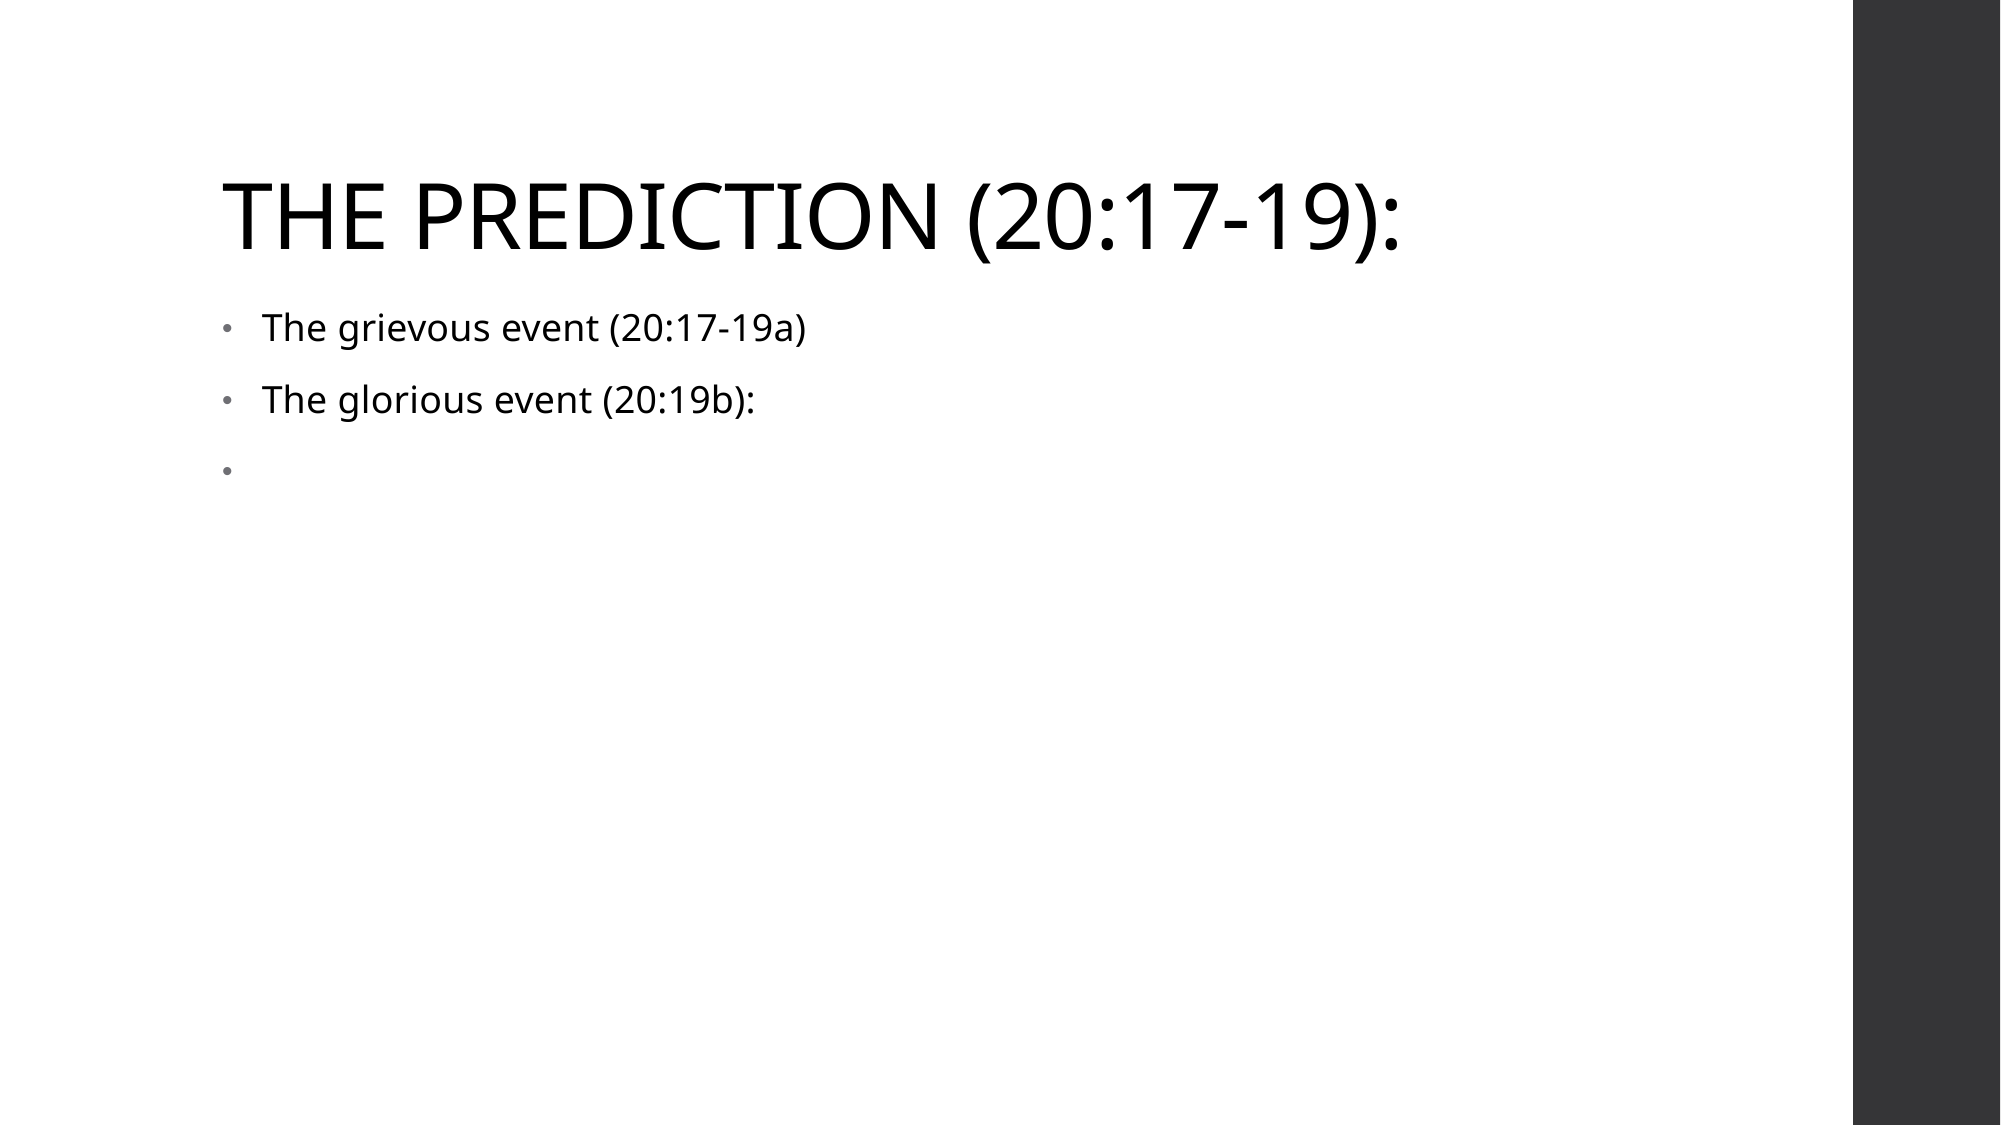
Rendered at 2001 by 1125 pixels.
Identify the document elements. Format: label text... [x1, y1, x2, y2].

list The grievous event (20:17-19a) The glorious event (20:19b): [206, 299, 1617, 1014]
title THE PREDICTION (20:17-19): [206, 60, 1797, 278]
